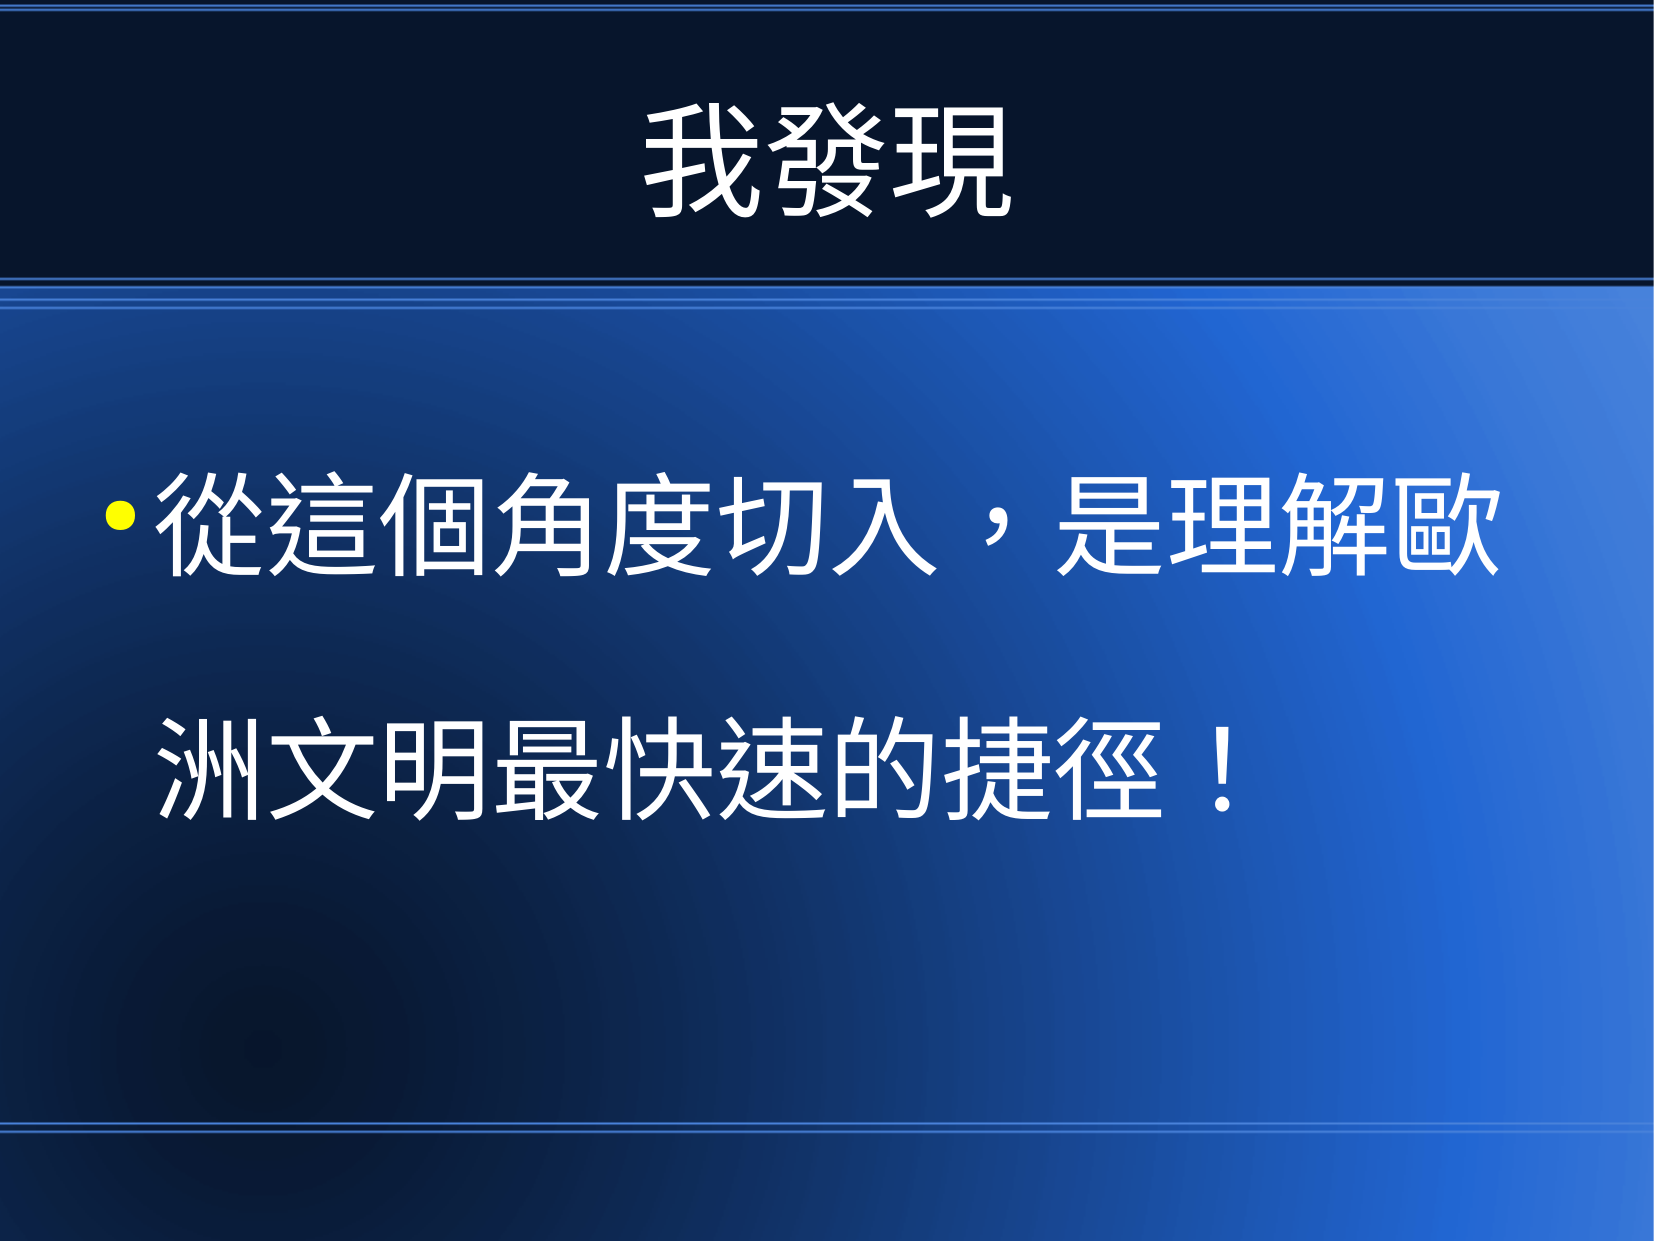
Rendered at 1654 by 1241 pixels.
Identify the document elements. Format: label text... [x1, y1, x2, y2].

picture [0, 0, 1654, 1241]
list 從這個角度切入，是理解歐洲文明最快速的捷徑！ [82, 355, 1571, 1241]
title 我發現 [82, 49, 1571, 257]
